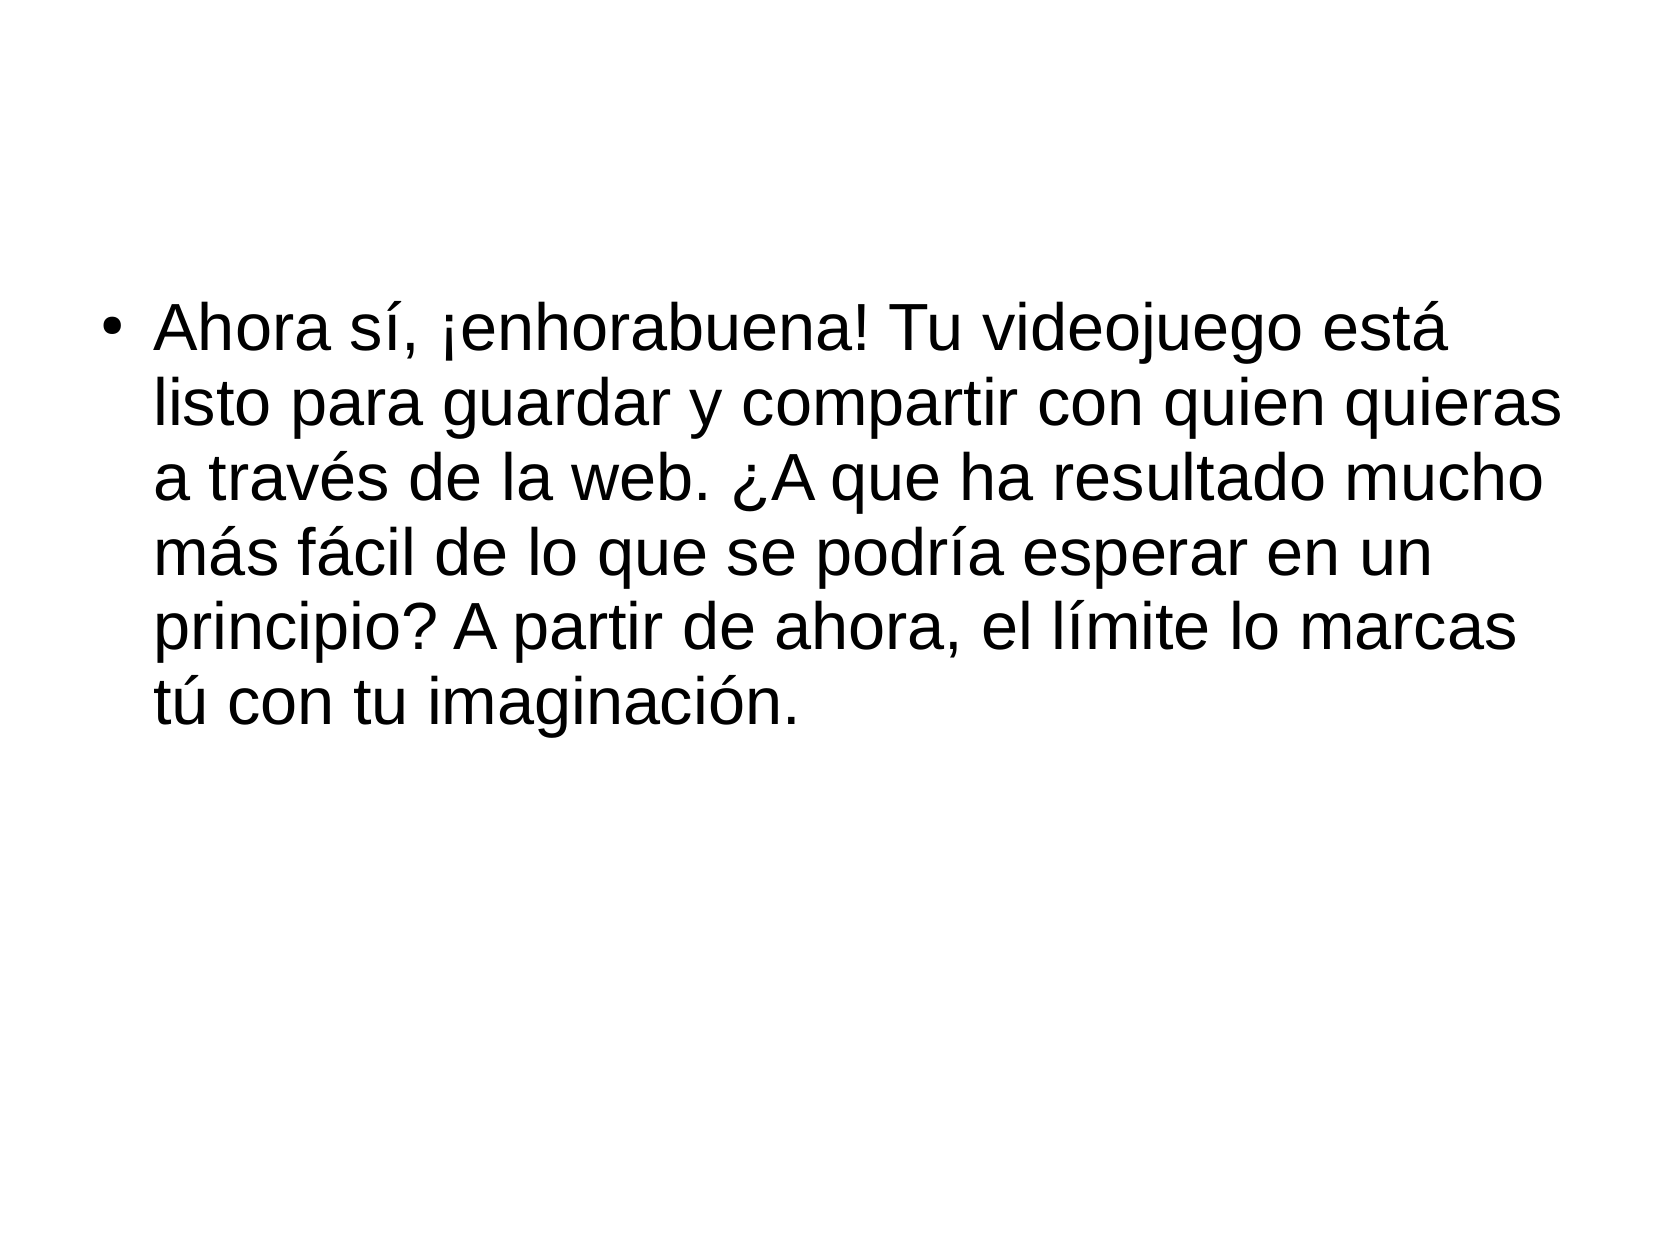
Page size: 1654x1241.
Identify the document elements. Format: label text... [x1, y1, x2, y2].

list Ahora sí, ¡enhorabuena! Tu videojuego está listo para guardar y compartir con quien quieras a través de la web. ¿A que ha resultado mucho más fácil de lo que se podría esperar en un principio? A partir de ahora, el límite lo marcas tú con tu imaginación. [82, 290, 1571, 1010]
